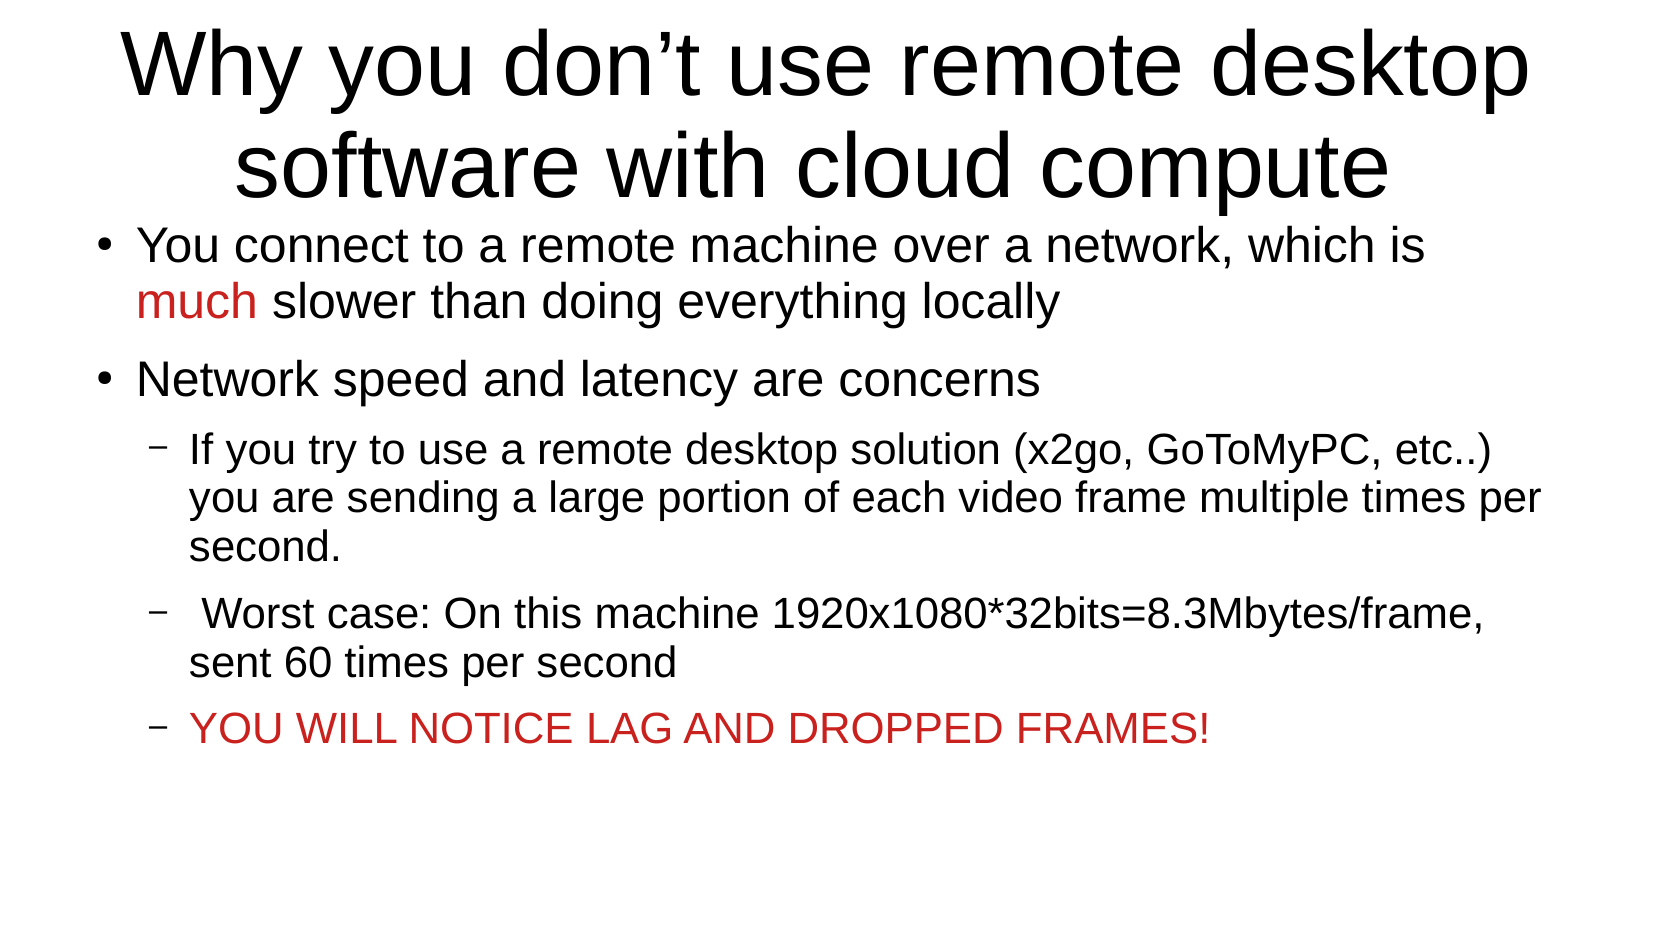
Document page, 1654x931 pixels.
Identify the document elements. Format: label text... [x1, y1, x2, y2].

list You connect to a remote machine over a network, which is much slower than doing everything locally Network speed and latency are concerns If you try to use a remote desktop solution (x2go, GoToMyPC, etc..) you are sending a large portion of each video frame multiple times per second. Worst case: On this machine 1920x1080*32bits=8.3Mbytes/frame, sent 60 times per second YOU WILL NOTICE LAG AND DROPPED FRAMES! [82, 217, 1562, 758]
title Why you don’t use remote desktop software with cloud compute [82, 12, 1571, 218]
